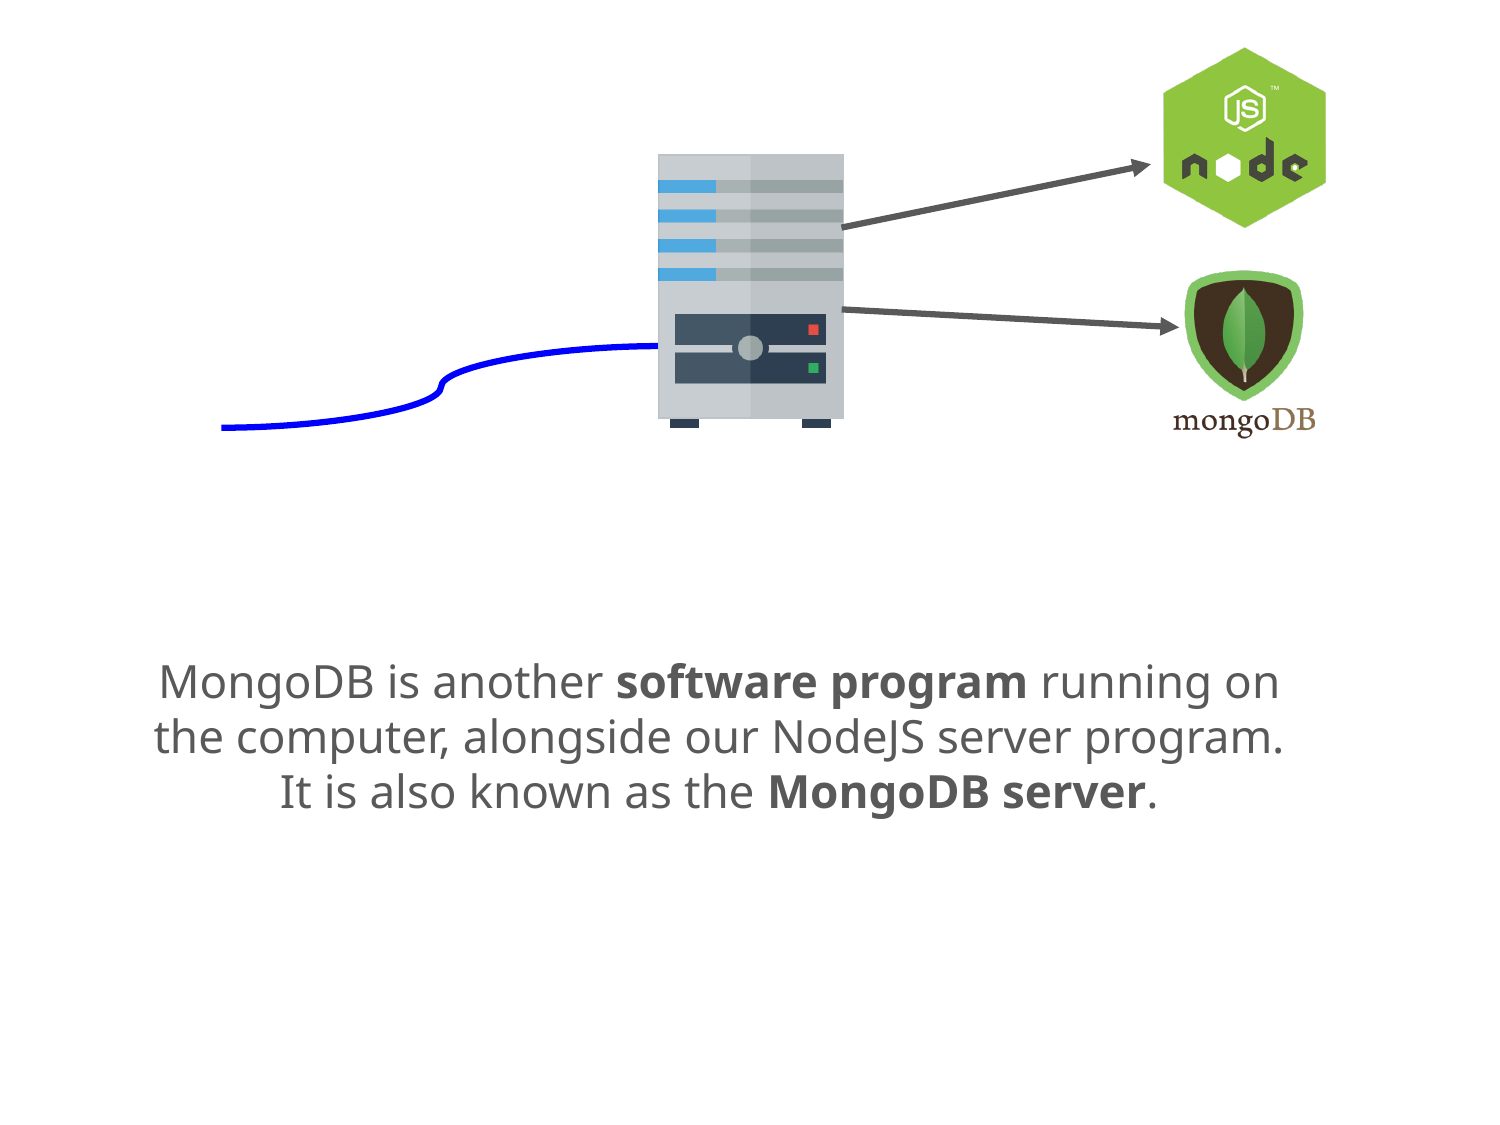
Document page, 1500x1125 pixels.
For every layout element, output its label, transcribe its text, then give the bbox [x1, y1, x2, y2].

picture [1151, 45, 1337, 231]
picture [1151, 246, 1337, 464]
picture [602, 148, 895, 441]
list MongoDB is another software program running on the computer, alongside our NodeJS server program. It is also known as the MongoDB server. [118, 637, 1321, 816]
